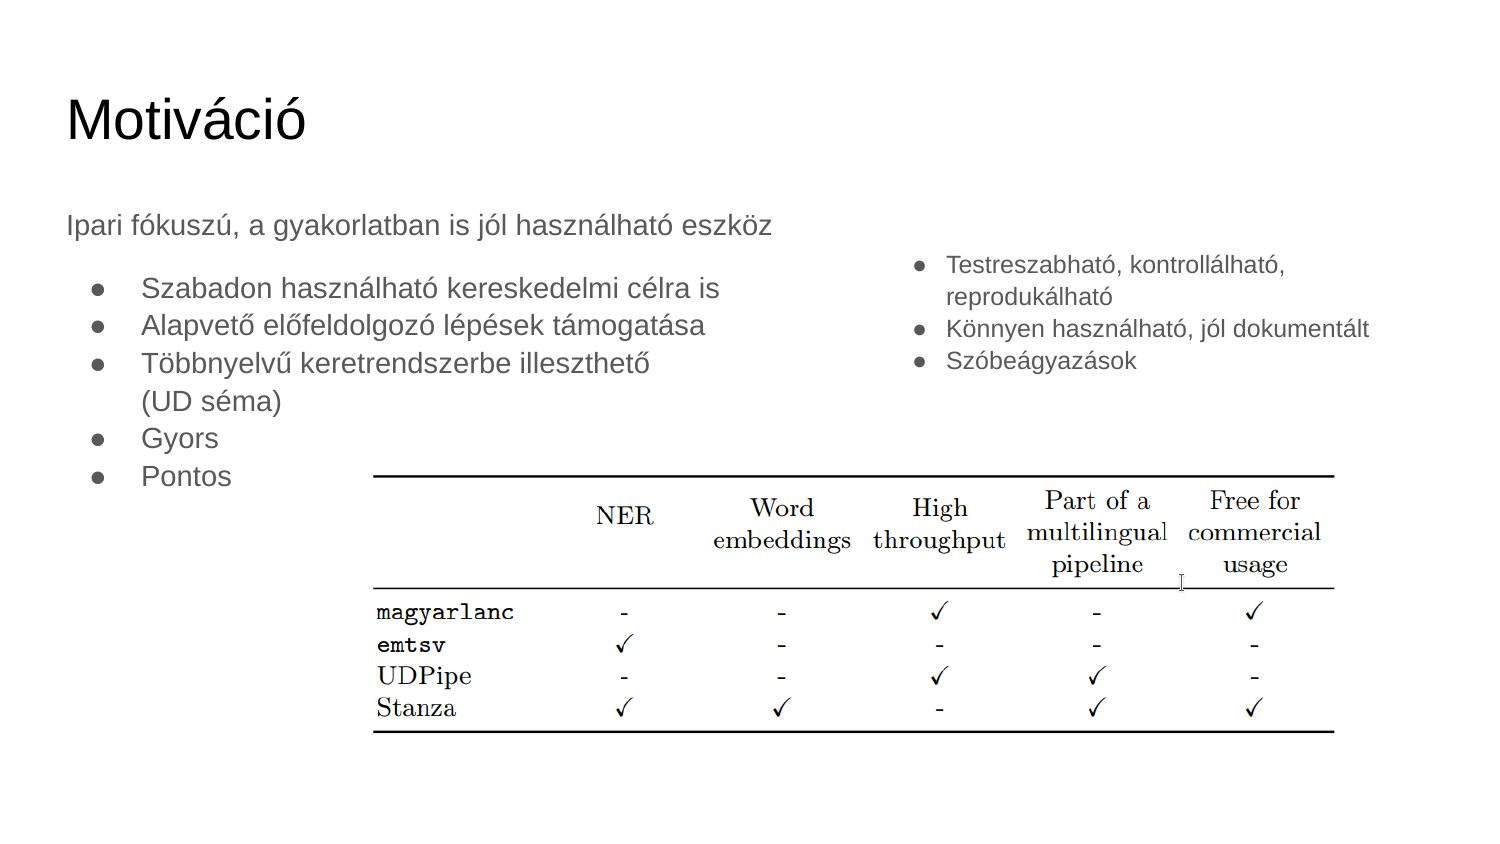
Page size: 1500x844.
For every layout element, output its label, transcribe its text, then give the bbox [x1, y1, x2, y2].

list Ipari fókuszú, a gyakorlatban is jól használható eszköz Szabadon használható kereskedelmi célra is Alapvető előfeldolgozó lépések támogatása Többnyelvű keretrendszerbe illeszthető (UD séma) Gyors Pontos [51, 189, 882, 750]
list Testreszabható, kontrollálható, reprodukálható Könnyen használható, jól dokumentált Szóbeágyazások [830, 231, 1391, 422]
picture [328, 434, 1386, 750]
title Motiváció [51, 72, 1449, 167]
